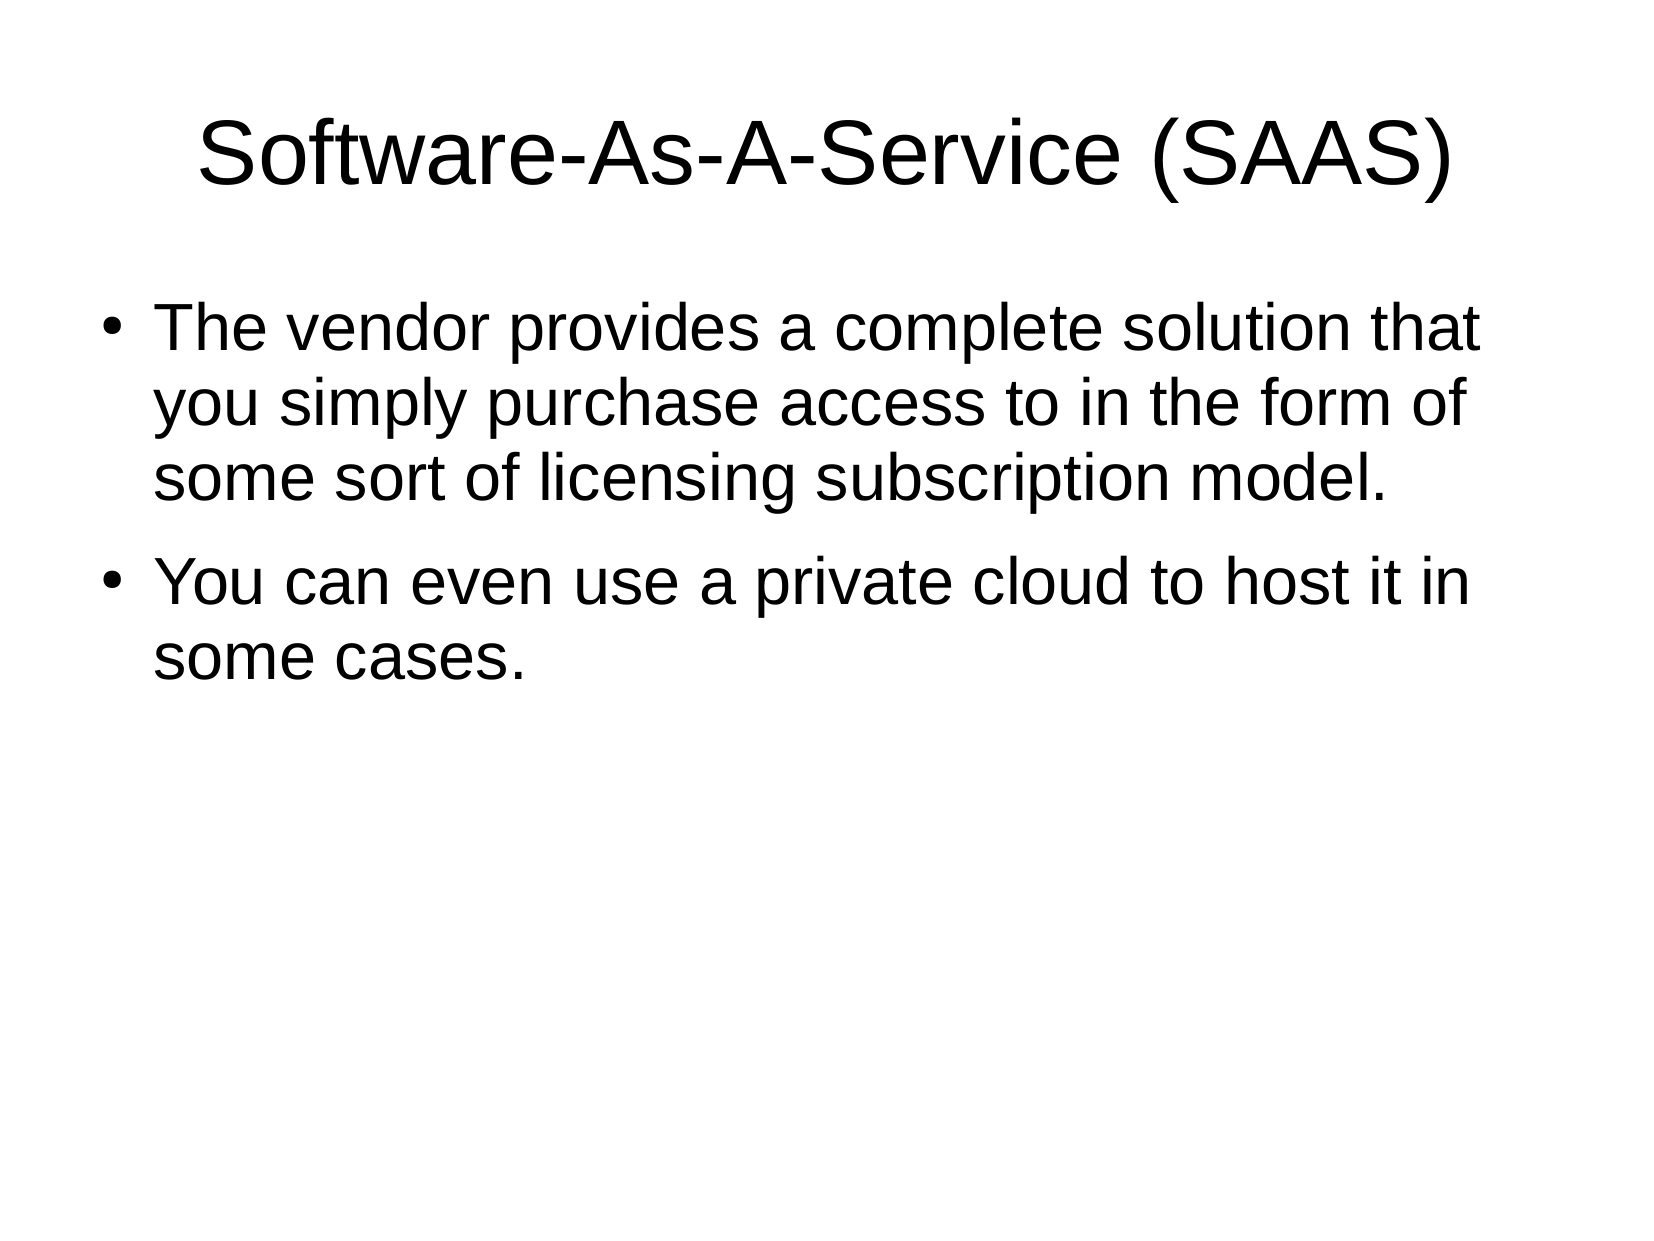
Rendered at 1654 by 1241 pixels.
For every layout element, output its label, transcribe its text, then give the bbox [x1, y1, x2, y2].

list The vendor provides a complete solution that you simply purchase access to in the form of some sort of licensing subscription model. You can even use a private cloud to host it in some cases. [82, 290, 1538, 1010]
title Software-As-A-Service (SAAS) [82, 49, 1571, 257]
